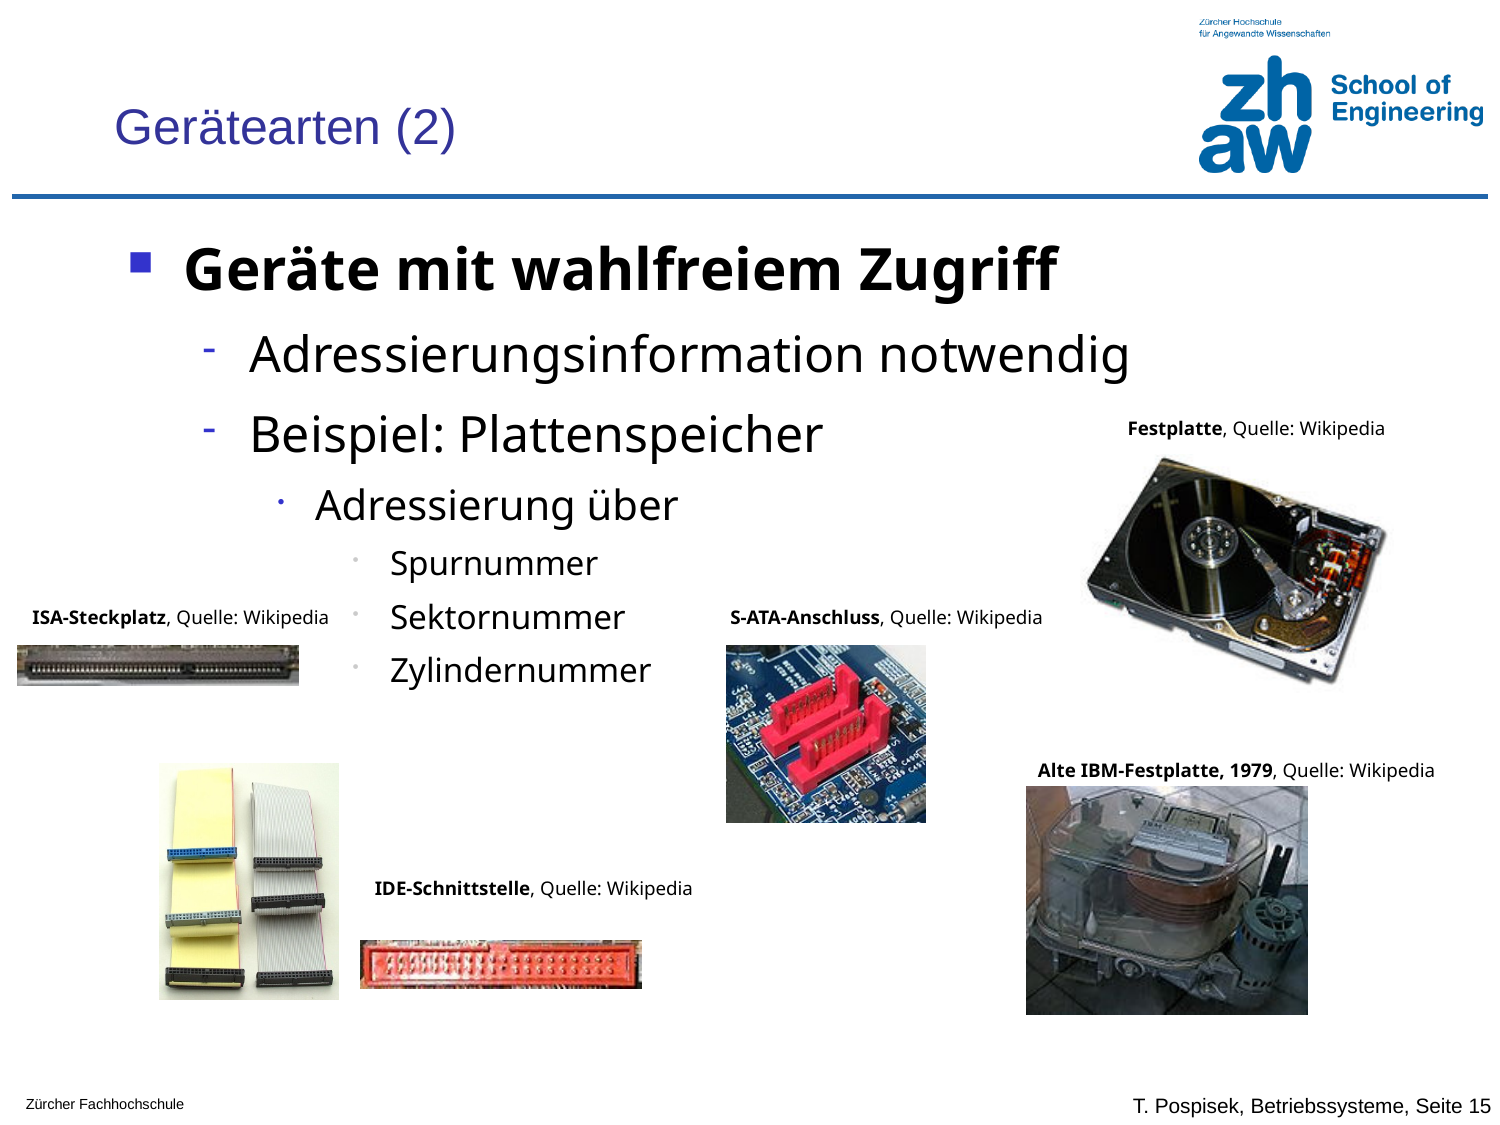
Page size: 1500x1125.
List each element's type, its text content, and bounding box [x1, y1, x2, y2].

text_box Alte IBM-Festplatte, 1979, Quelle: Wikipedia [1023, 751, 1450, 789]
text_box IDE-Schnittstelle, Quelle: Wikipedia [360, 869, 708, 907]
title Gerätearten (2) [99, 50, 1379, 163]
picture [1080, 454, 1394, 693]
picture [360, 940, 642, 989]
picture [726, 645, 926, 823]
text_box Festplatte, Quelle: Wikipedia [1113, 408, 1401, 447]
text_box S-ATA-Anschluss, Quelle: Wikipedia [715, 597, 1058, 636]
text_box ISA-Steckplatz, Quelle: Wikipedia [17, 597, 344, 636]
picture [17, 645, 299, 686]
list Geräte mit wahlfreiem Zugriff Adressierungsinformation notwendig Beispiel: Plattenspeicher Adressierung über Spurnummer Sektornummer Zylindernummer [112, 224, 1463, 1013]
picture [1026, 789, 1308, 1016]
picture [1199, 19, 1483, 173]
picture [159, 763, 339, 1000]
